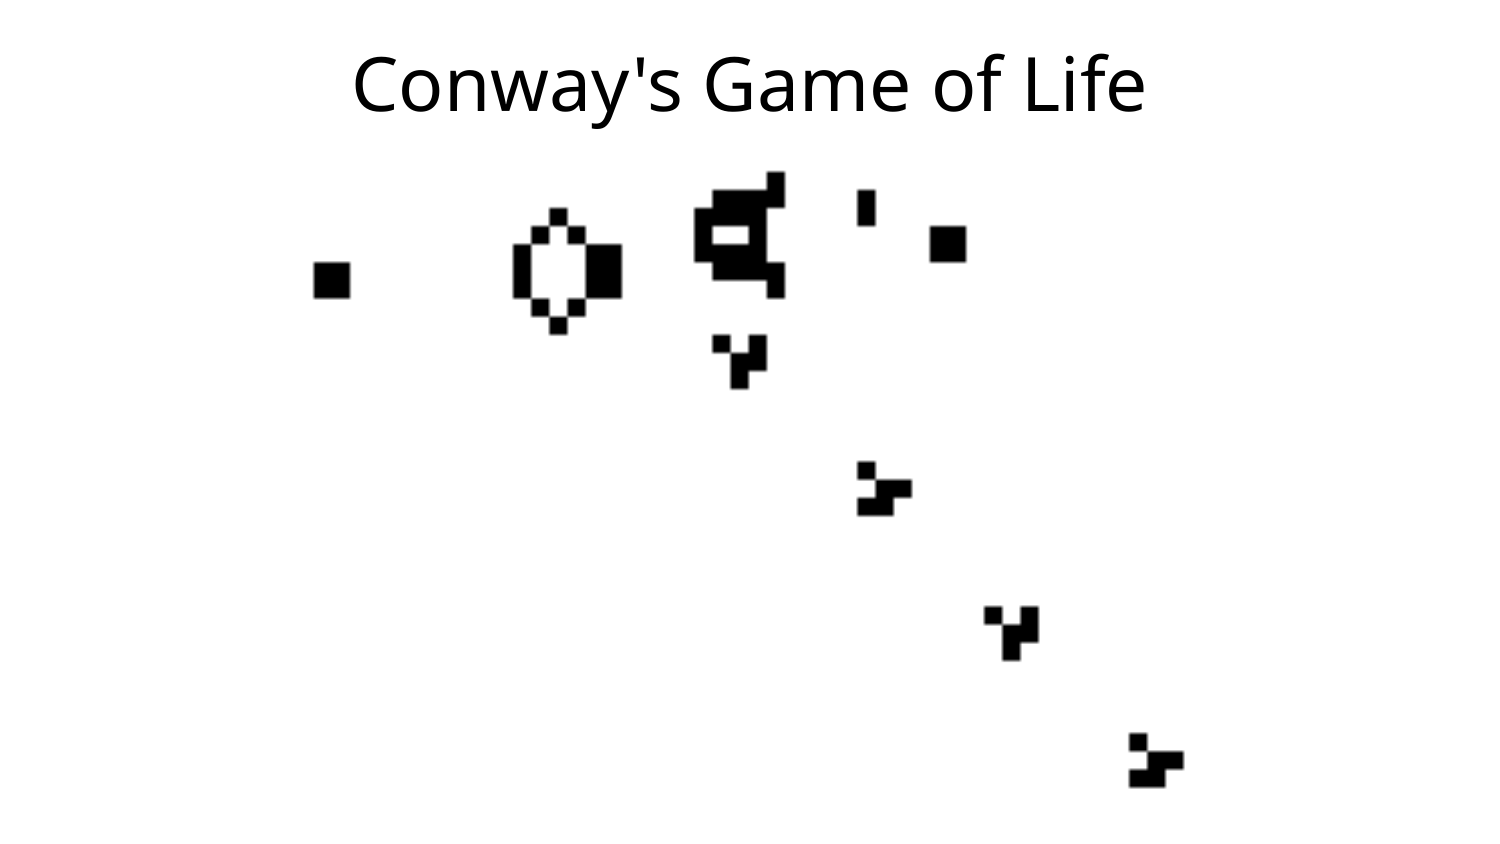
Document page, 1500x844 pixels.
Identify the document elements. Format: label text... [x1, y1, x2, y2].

picture [297, 155, 1203, 807]
text_box Conway's Game of Life [44, 32, 1456, 131]
